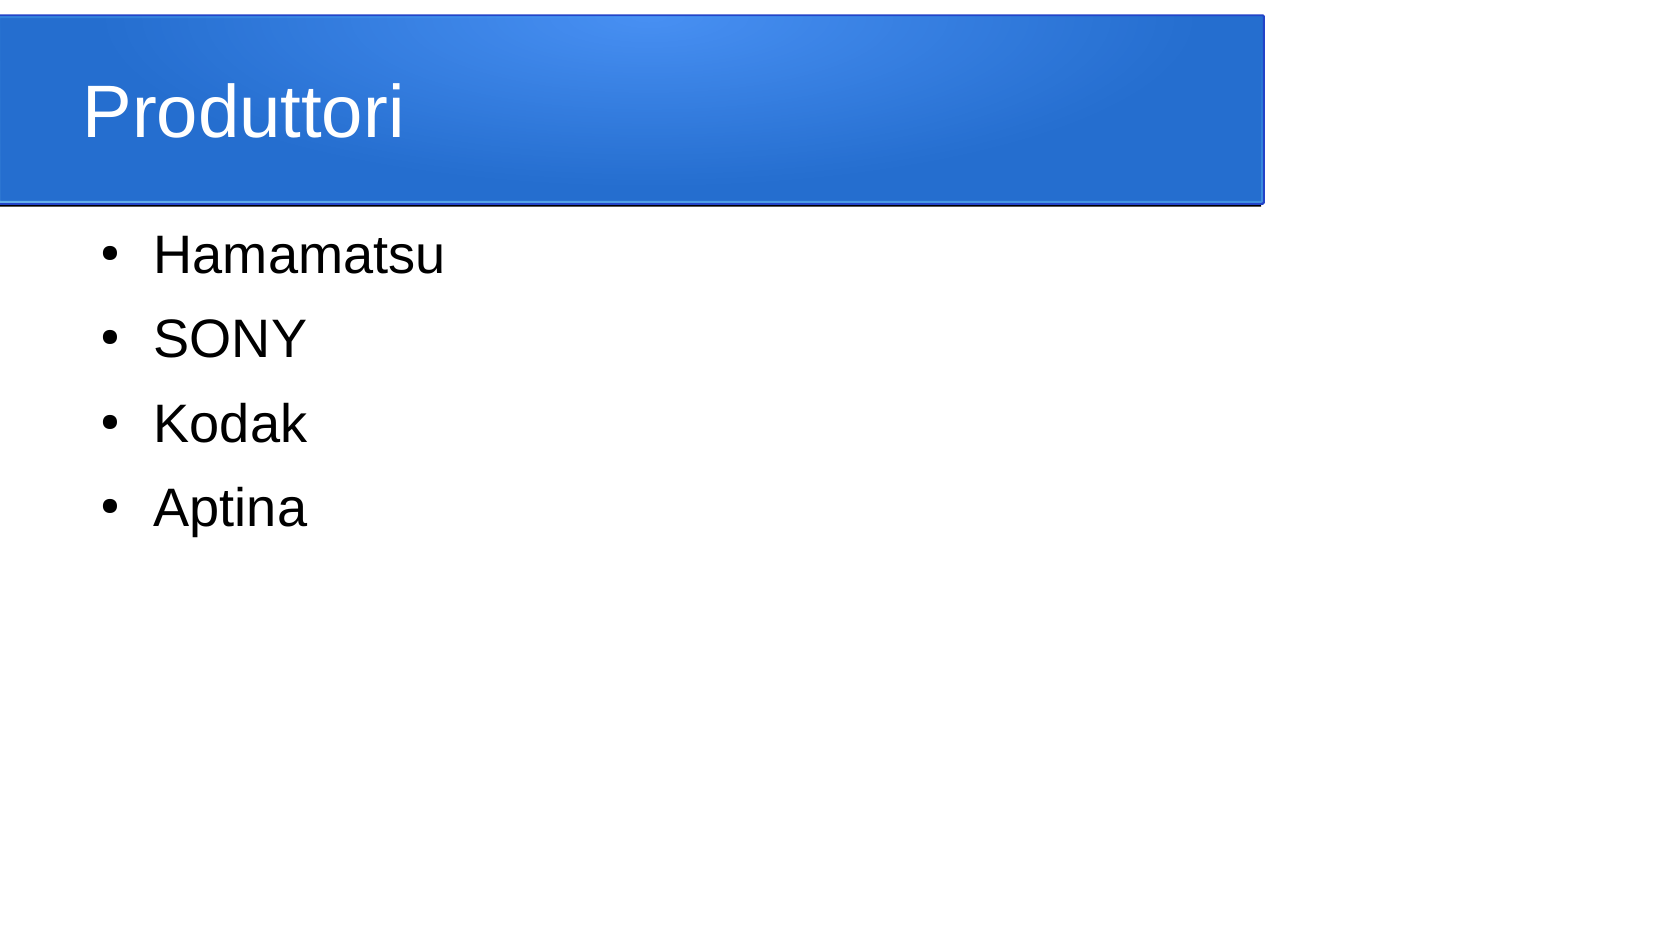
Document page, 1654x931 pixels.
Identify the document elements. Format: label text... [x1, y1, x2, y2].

list Hamamatsu SONY Kodak Aptina [82, 224, 1571, 764]
title Produttori [82, 35, 1235, 189]
